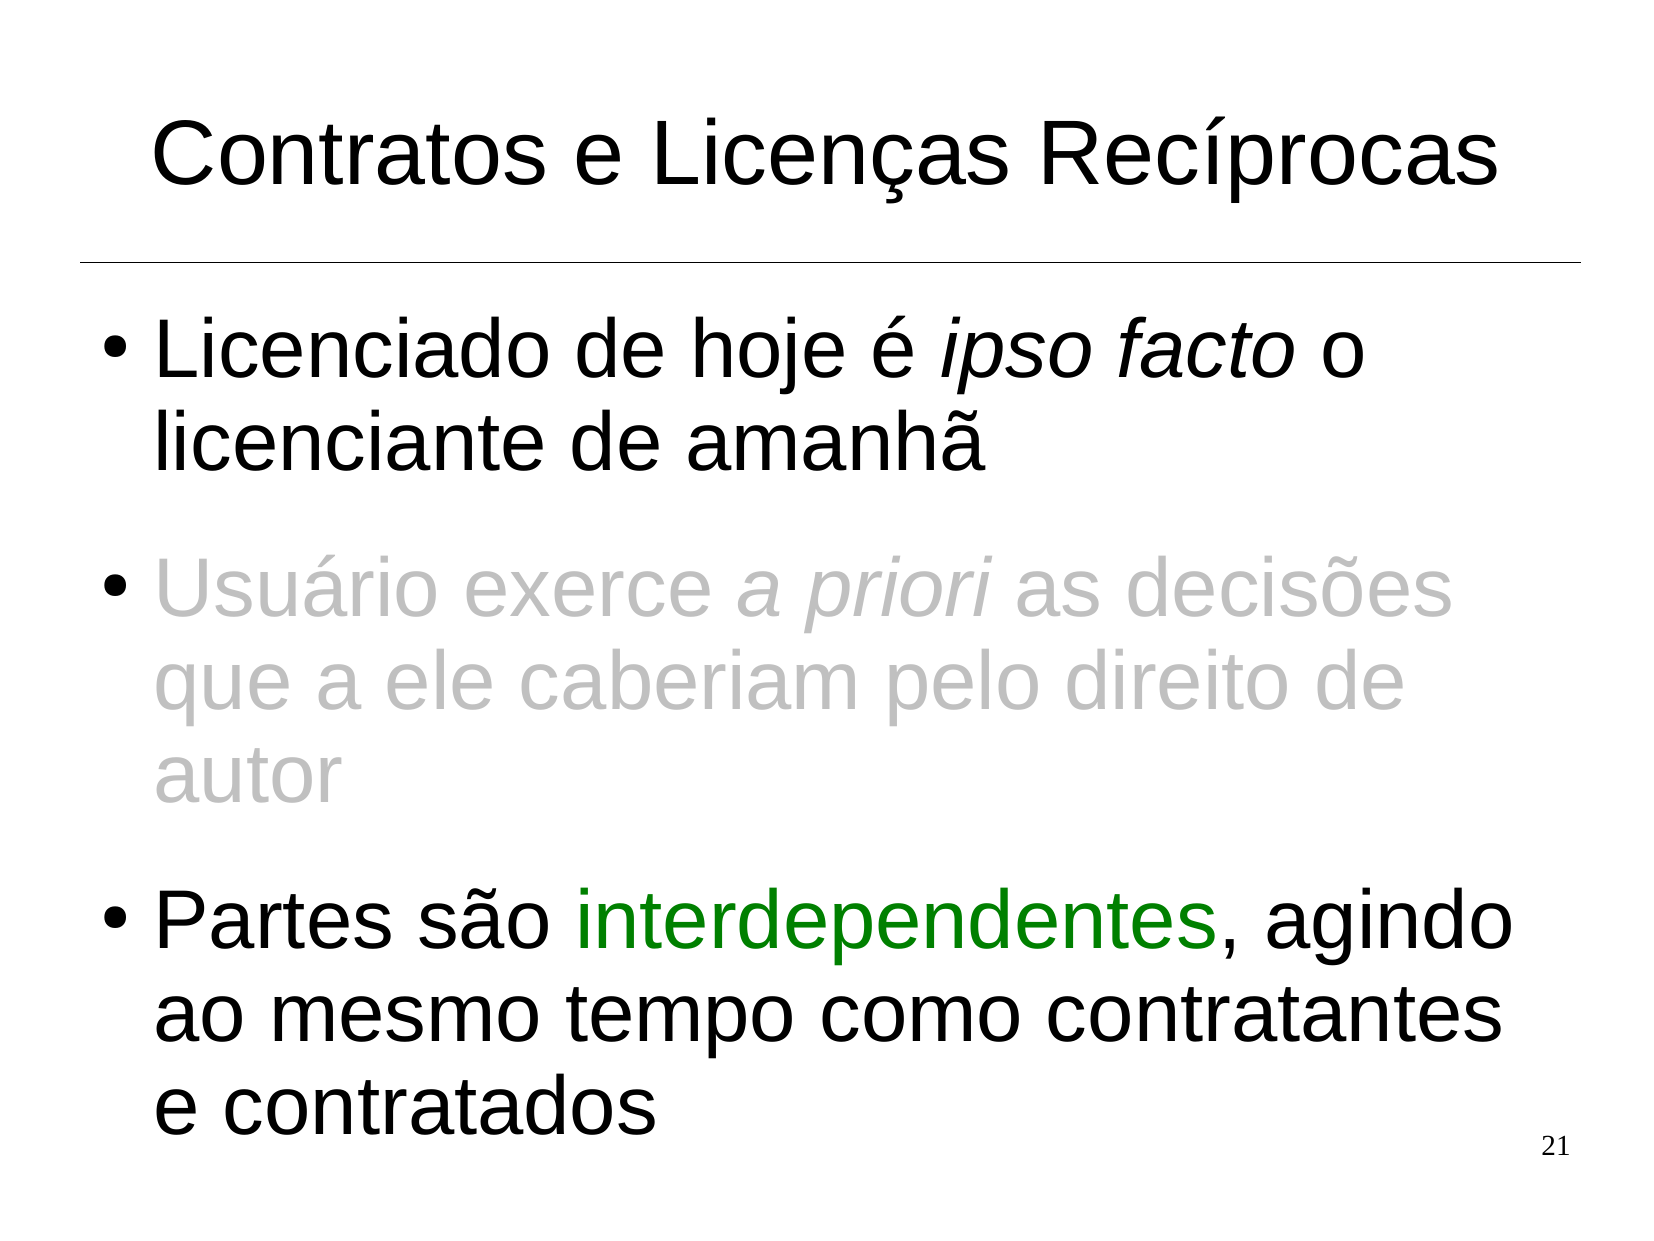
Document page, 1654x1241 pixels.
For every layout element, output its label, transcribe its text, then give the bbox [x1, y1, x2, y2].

list Licenciado de hoje é ipso facto o licenciante de amanhã Usuário exerce a priori as decisões que a ele caberiam pelo direito de autor Partes são interdependentes, agindo ao mesmo tempo como contratantes e contratados [82, 302, 1571, 1163]
title Contratos e Licenças Recíprocas [82, 56, 1571, 250]
